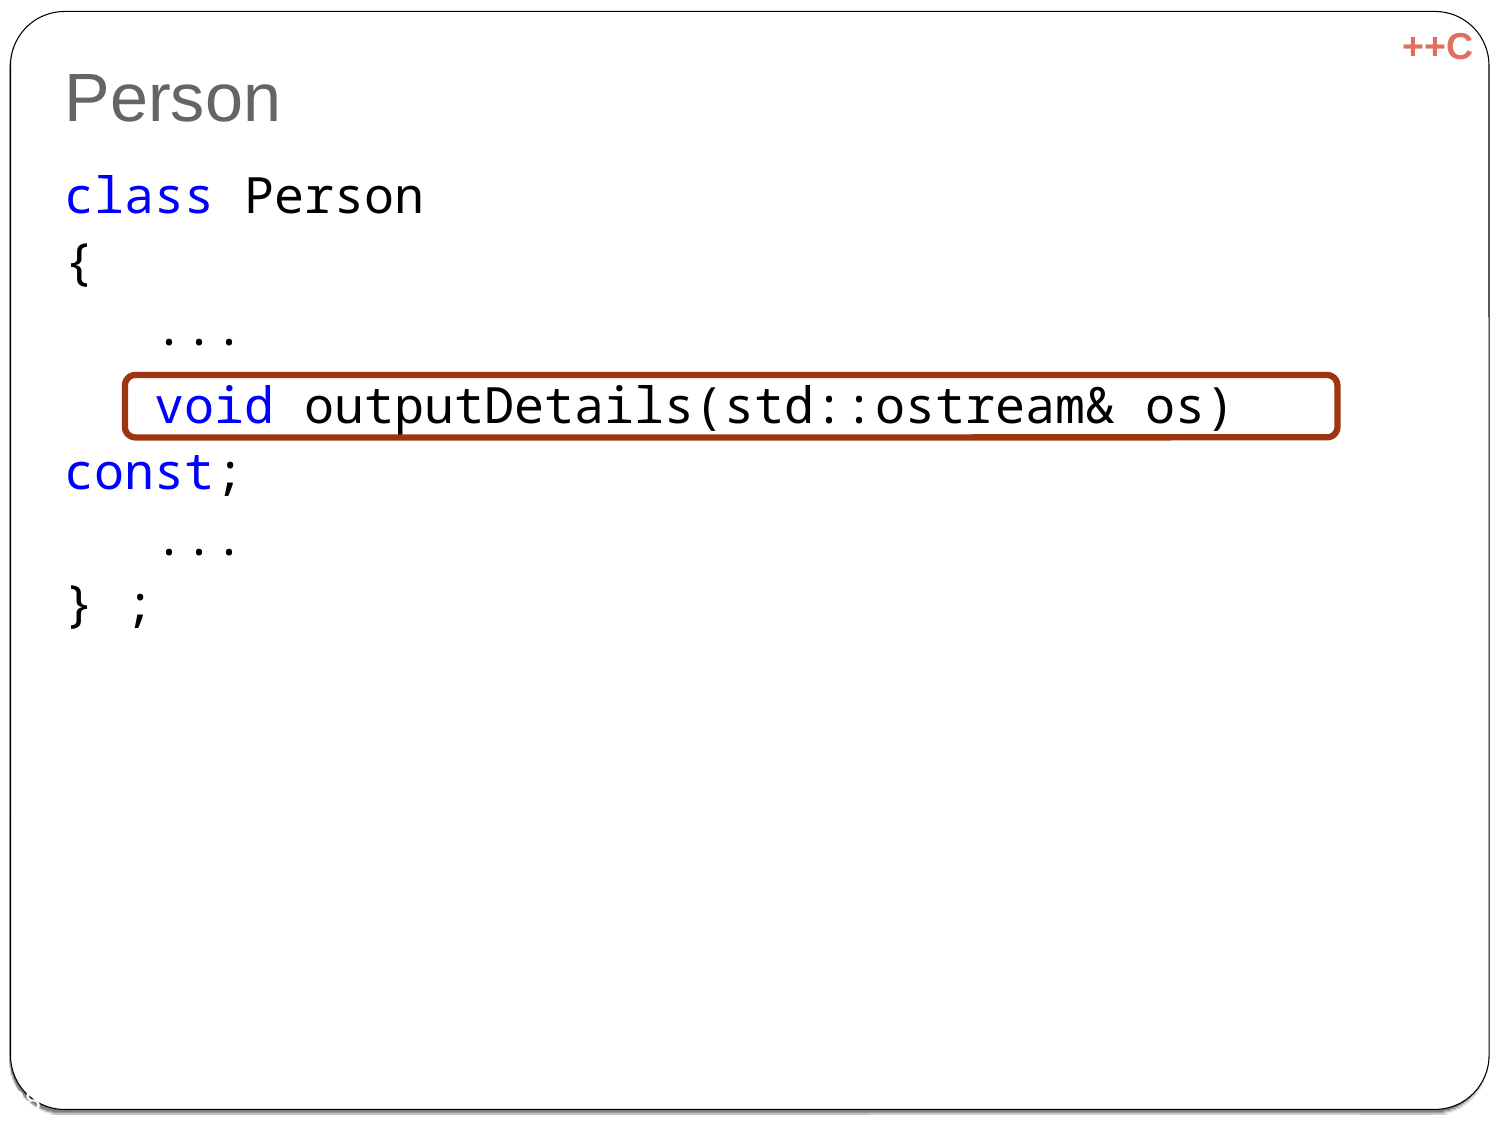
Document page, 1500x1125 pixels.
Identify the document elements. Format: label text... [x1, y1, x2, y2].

list class Person { ... void outputDetails(std::ostream& os) const; ... } ; [50, 149, 1450, 1088]
title Person [50, 45, 1450, 149]
slide_number <number> [0, 1074, 50, 1125]
